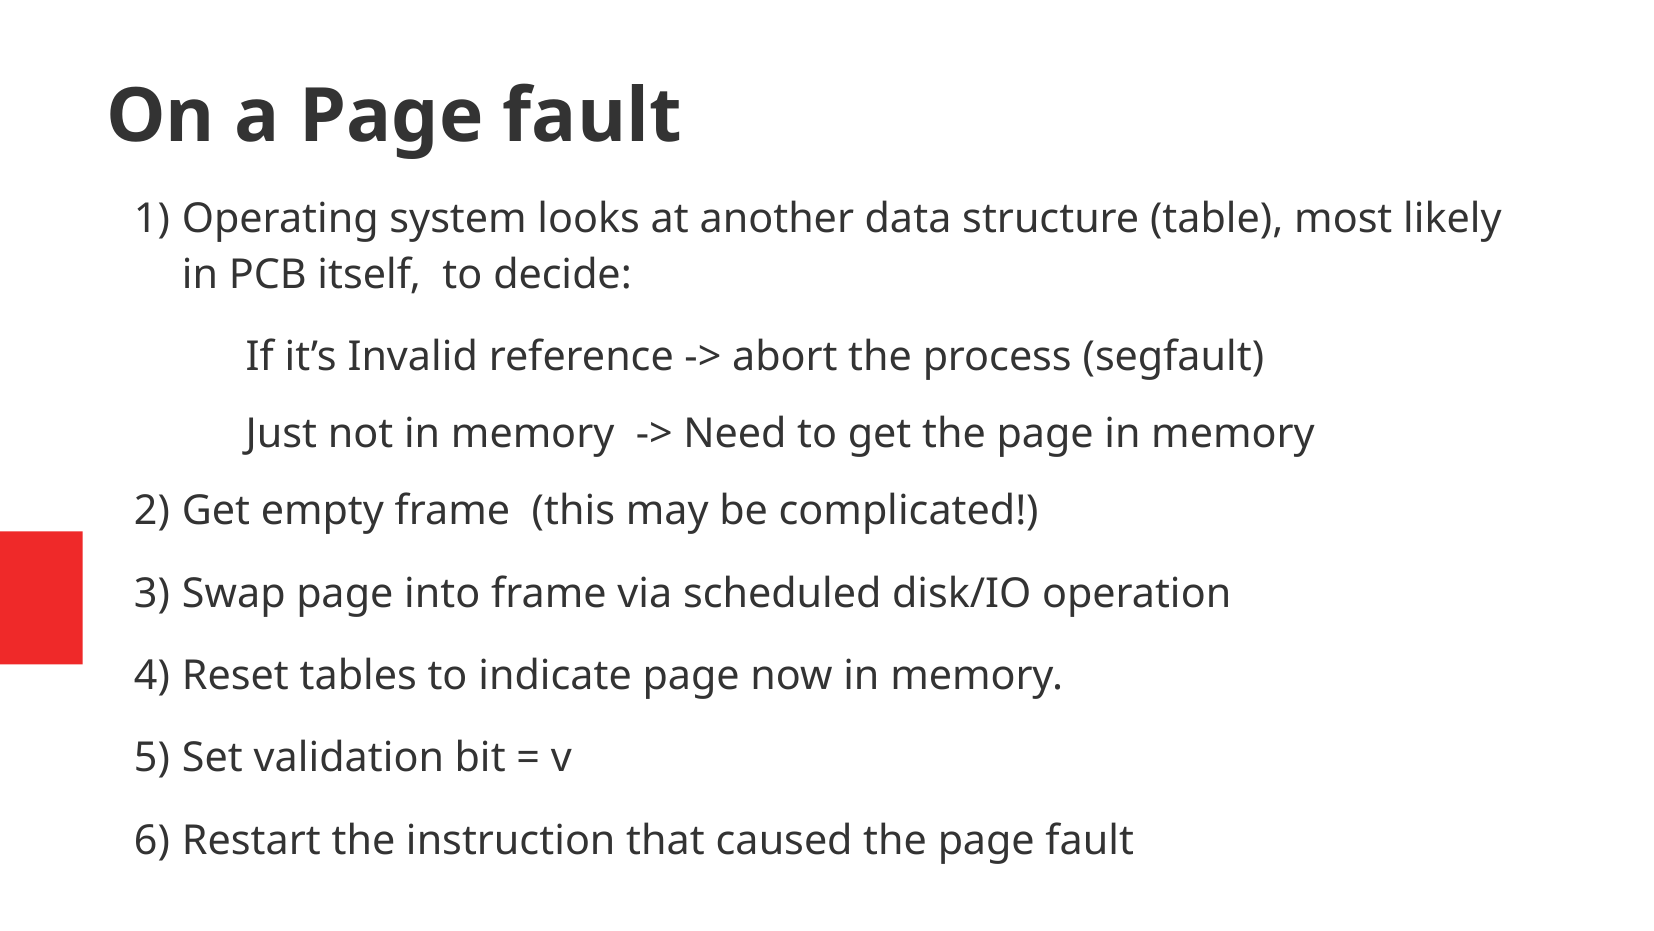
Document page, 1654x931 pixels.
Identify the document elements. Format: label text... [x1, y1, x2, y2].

list Operating system looks at another data structure (table), most likely in PCB itself, to decide: If it’s Invalid reference -> abort the process (segfault) Just not in memory -> Need to get the page in memory Get empty frame (this may be complicated!) Swap page into frame via scheduled disk/IO operation Reset tables to indicate page now in memory. Set validation bit = v Restart the instruction that caused the page fault [118, 188, 1548, 875]
title On a Page fault [106, 23, 1512, 201]
